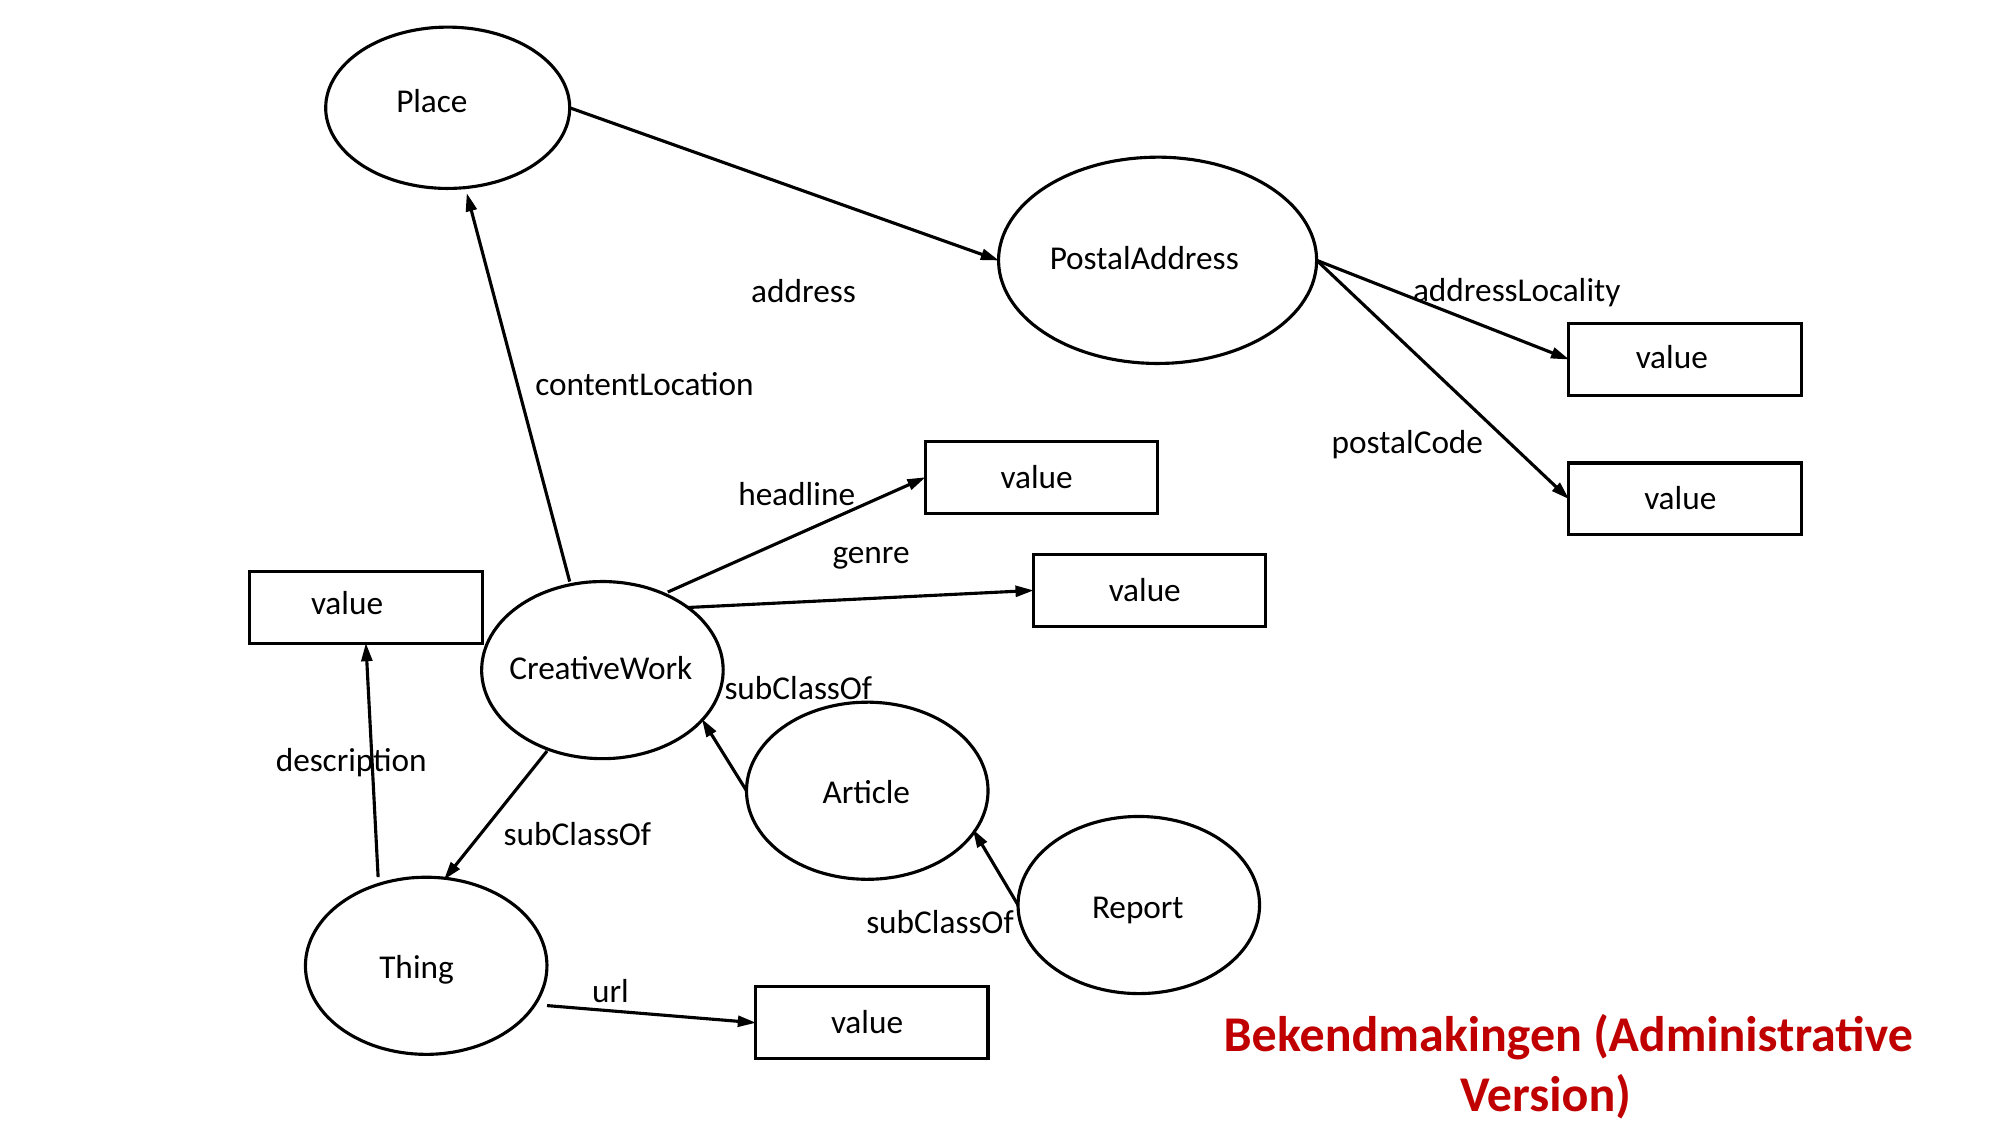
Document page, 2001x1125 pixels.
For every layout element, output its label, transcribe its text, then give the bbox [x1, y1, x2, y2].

text_box PostalAddress [1034, 229, 1257, 285]
text_box headline [723, 465, 872, 521]
text_box subClassOf [851, 892, 1031, 949]
text_box value [1620, 327, 1725, 384]
text_box url [577, 1010, 645, 1017]
text_box headline [834, 504, 872, 521]
text_box subClassOf [709, 658, 889, 715]
text_box postalCode [1316, 413, 1501, 469]
text_box postalCode [1482, 413, 1501, 431]
text_box value [985, 447, 1089, 503]
text_box address [736, 262, 873, 318]
text_box Report [1077, 877, 1201, 933]
text_box value [1093, 560, 1197, 616]
text_box description [373, 730, 445, 786]
text_box url [577, 961, 645, 1011]
text_box Bekendmakingen (Administrative Version) [1208, 993, 1937, 1125]
text_box CreativeWork [494, 638, 711, 695]
text_box value [296, 573, 400, 630]
text_box Article [807, 762, 927, 819]
text_box genre [817, 523, 927, 579]
text_box subClassOf [488, 804, 668, 860]
text_box description [260, 730, 371, 786]
text_box value [1629, 468, 1733, 525]
text_box Thing [364, 938, 470, 994]
text_box Place [381, 71, 484, 128]
text_box addressLocality [1398, 260, 1639, 316]
text_box contentLocation [520, 354, 773, 411]
text_box addressLocality [1398, 295, 1451, 316]
text_box value [816, 992, 920, 1048]
